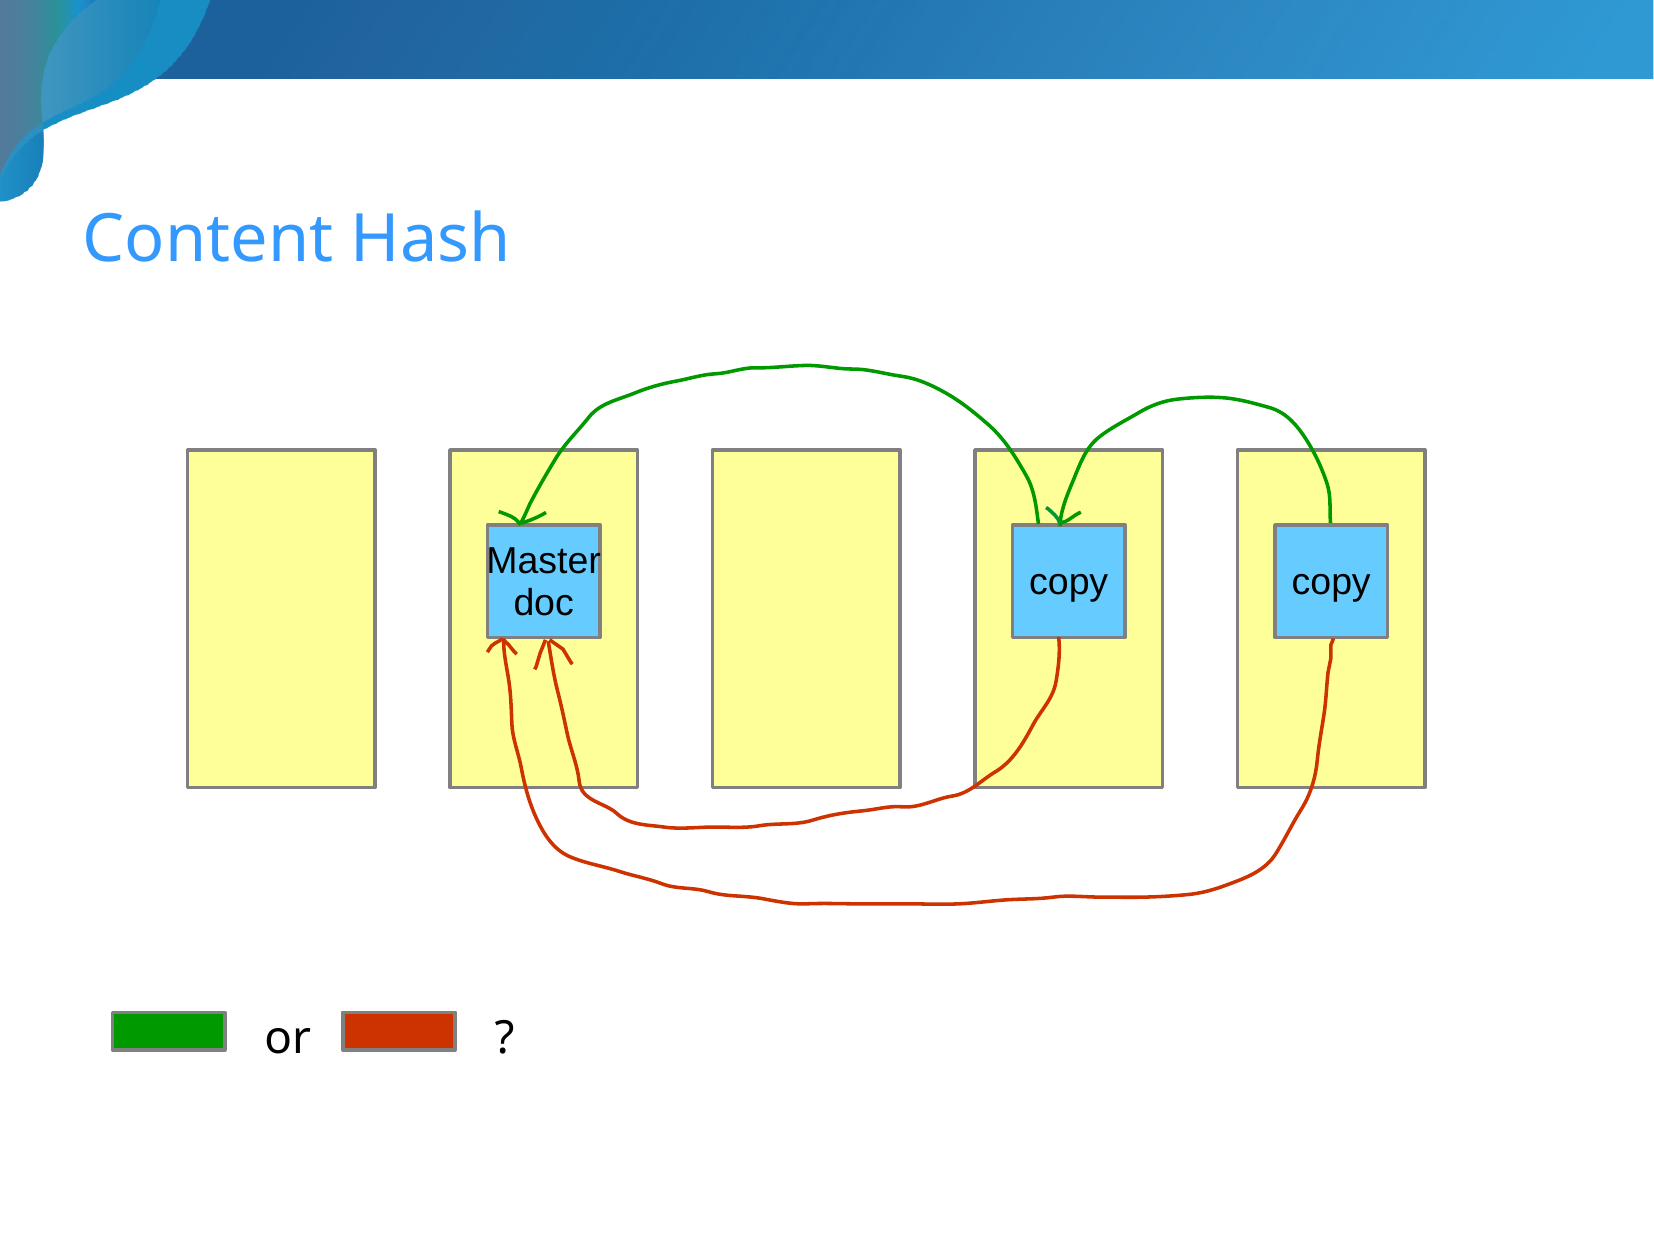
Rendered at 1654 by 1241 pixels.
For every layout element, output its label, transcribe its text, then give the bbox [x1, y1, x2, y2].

list ? [423, 1004, 574, 1082]
text_box [112, 1012, 225, 1050]
text_box [1237, 449, 1425, 788]
text_box Master doc [487, 524, 600, 638]
text_box [1013, 449, 1085, 524]
picture [0, 0, 1654, 1241]
text_box [506, 638, 578, 788]
text_box [526, 449, 638, 788]
title Content Hash [82, 132, 1571, 340]
text_box [712, 449, 900, 788]
text_box [977, 449, 1163, 788]
text_box copy [1274, 524, 1388, 638]
text_box [187, 449, 375, 788]
text_box copy [1012, 524, 1125, 638]
text_box [449, 449, 559, 788]
list or [193, 1004, 344, 1082]
text_box [342, 1012, 423, 1050]
text_box [974, 449, 1057, 783]
